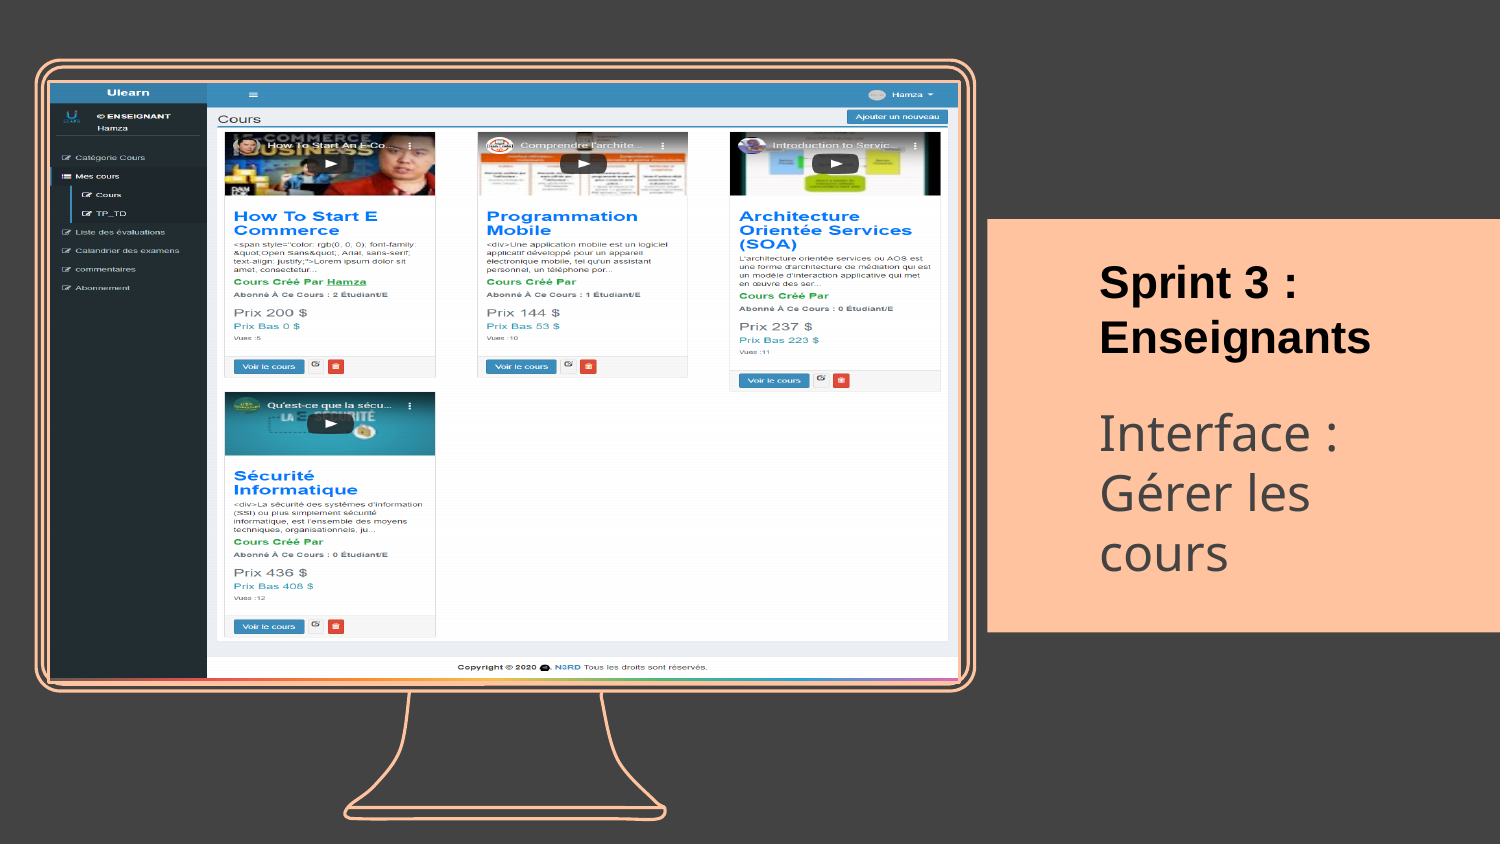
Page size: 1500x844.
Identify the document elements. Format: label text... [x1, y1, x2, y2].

subtitle Interface : Gérer les cours [1099, 418, 1426, 528]
picture [49, 82, 958, 681]
title Sprint 3 : Enseignants [1099, 301, 1440, 418]
